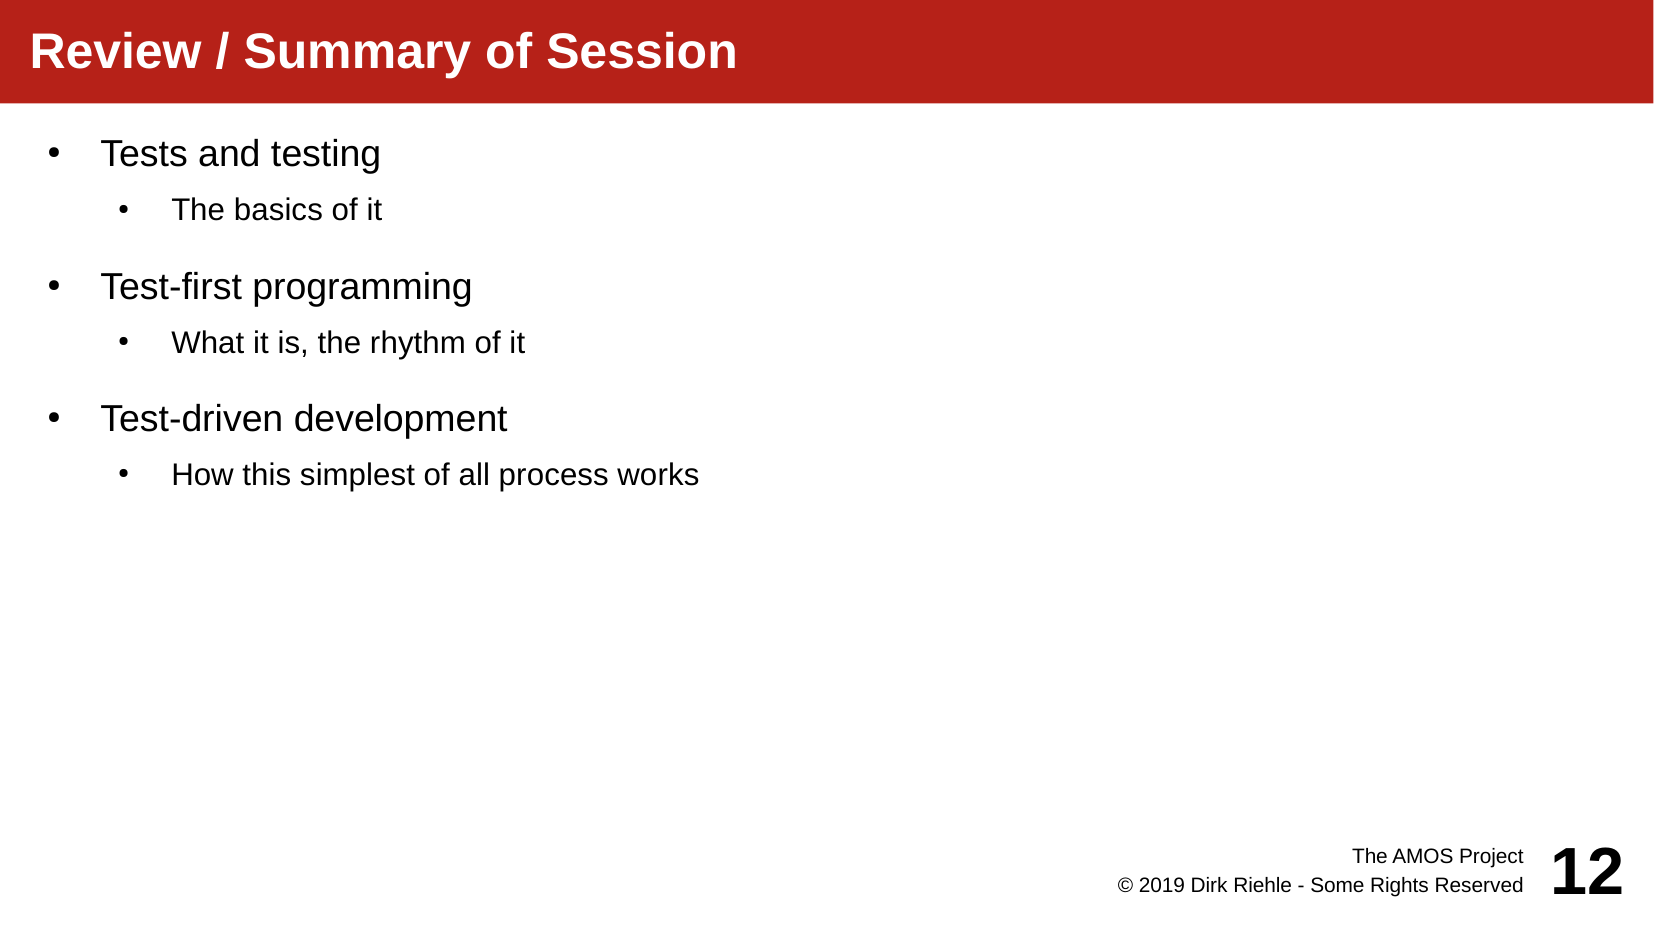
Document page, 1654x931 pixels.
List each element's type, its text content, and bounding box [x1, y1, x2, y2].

list Tests and testing The basics of it Test-first programming What it is, the rhythm of it Test-driven development How this simplest of all process works [29, 132, 1625, 798]
title Review / Summary of Session [0, 0, 1654, 104]
